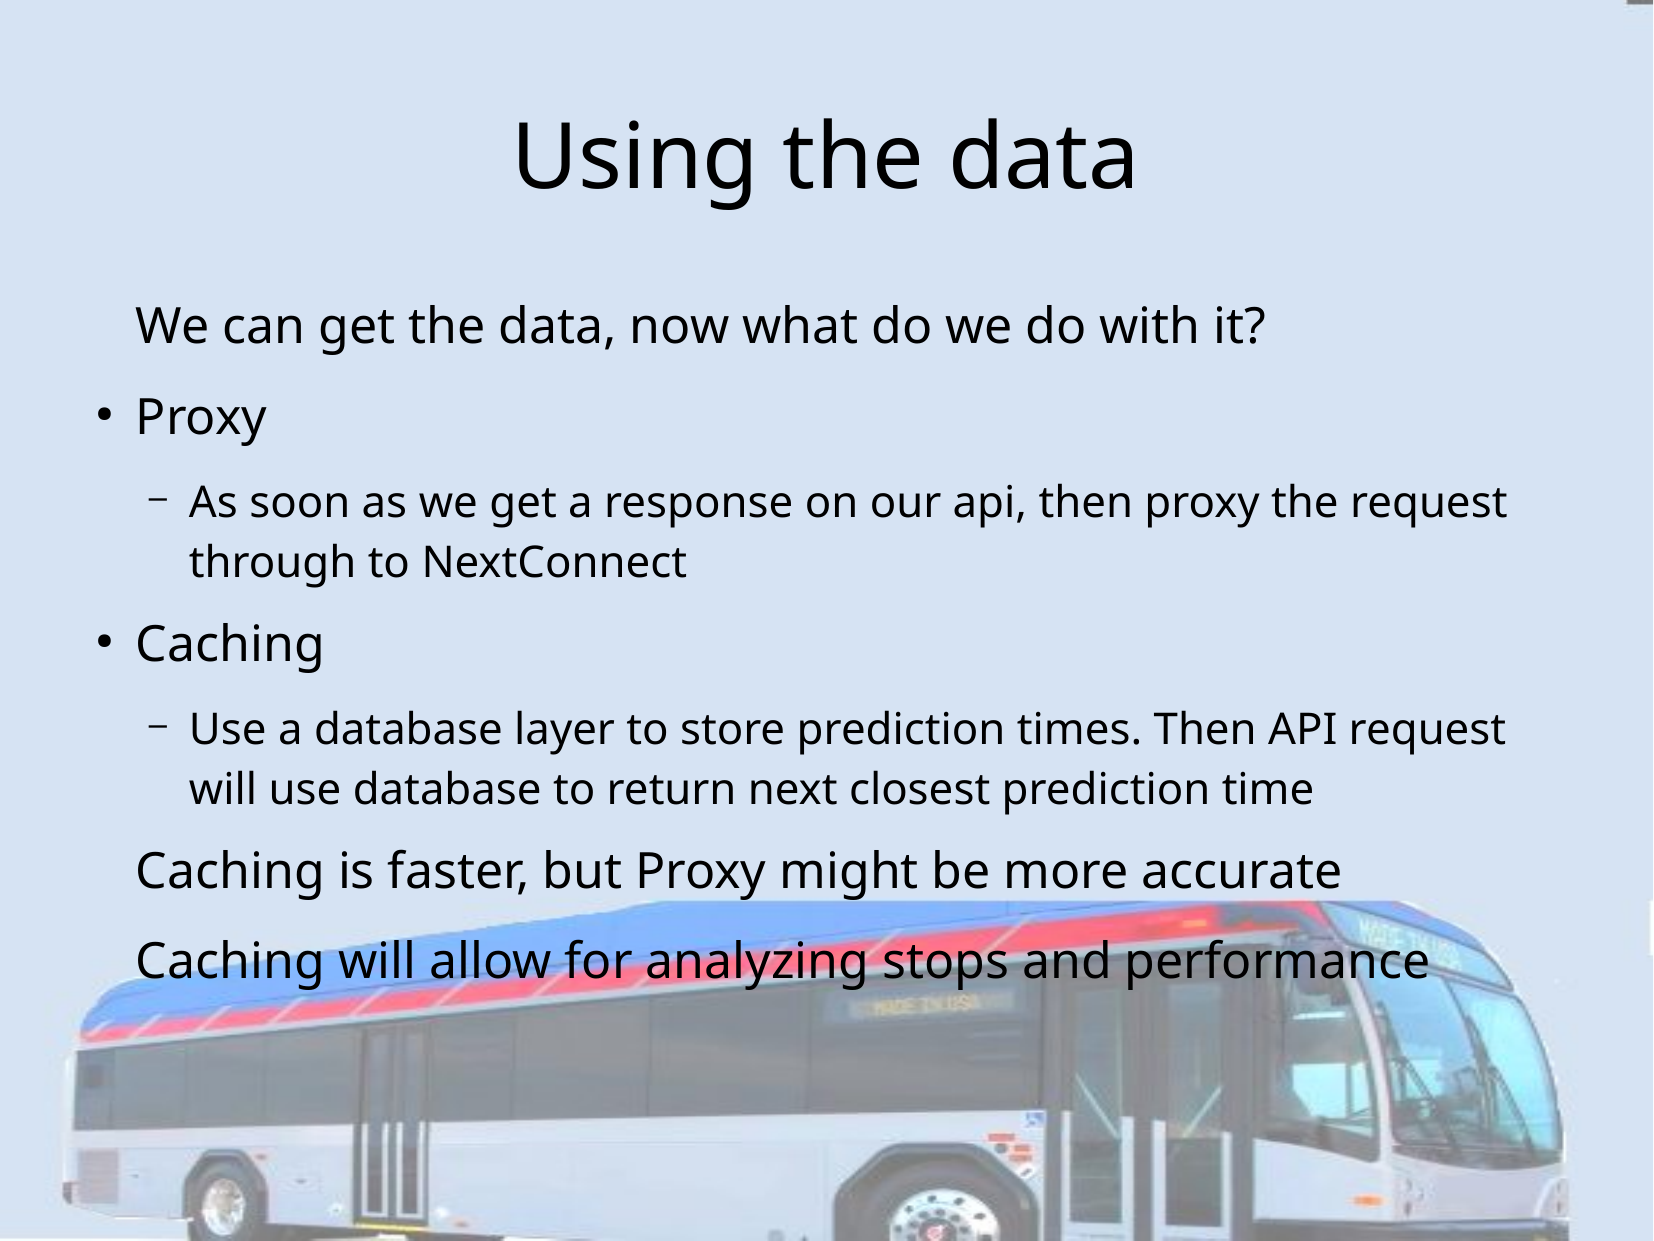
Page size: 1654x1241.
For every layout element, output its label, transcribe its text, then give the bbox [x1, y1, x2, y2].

title Using the data [82, 49, 1571, 257]
picture [0, 0, 1654, 1241]
list We can get the data, now what do we do with it? Proxy As soon as we get a response on our api, then proxy the request through to NextConnect Caching Use a database layer to store prediction times. Then API request will use database to return next closest prediction time Caching is faster, but Proxy might be more accurate Caching will allow for analyzing stops and performance [82, 290, 1571, 1010]
